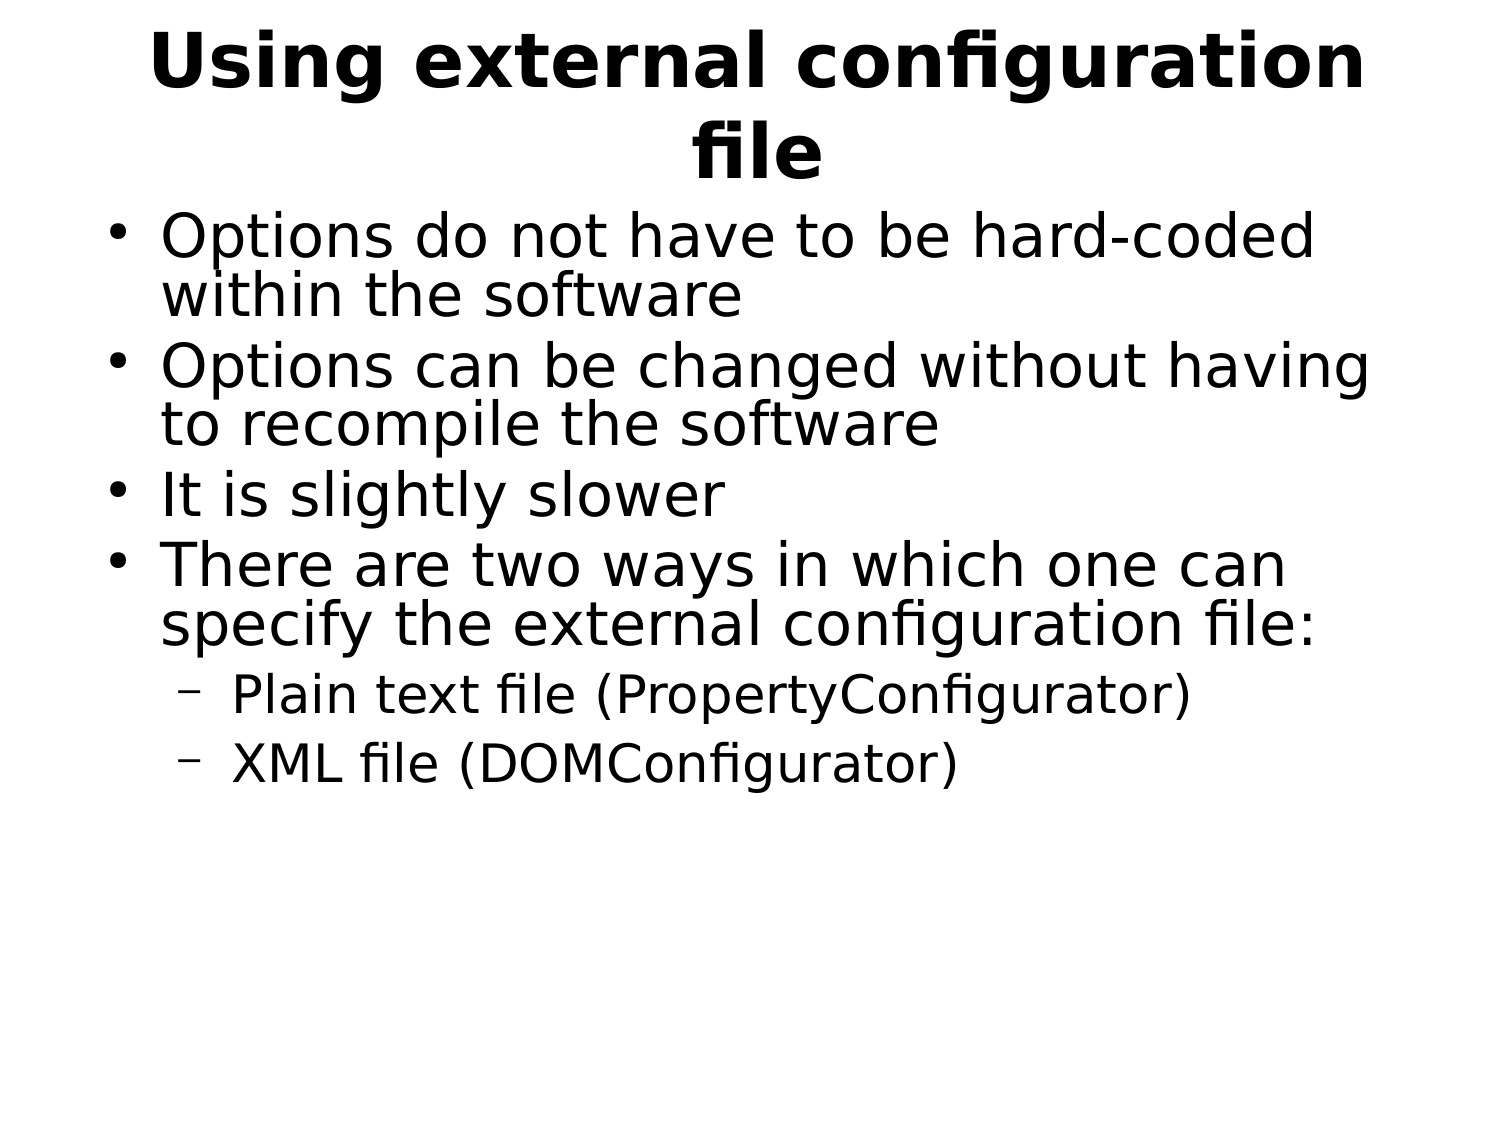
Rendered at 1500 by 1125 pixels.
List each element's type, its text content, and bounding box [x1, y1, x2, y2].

list Options do not have to be hard-coded within the software Options can be changed without having to recompile the software It is slightly slower There are two ways in which one can specify the external configuration file: Plain text file (PropertyConfigurator) XML file (DOMConfigurator) [75, 204, 1395, 1075]
title Using external configuration file [75, 44, 1441, 201]
